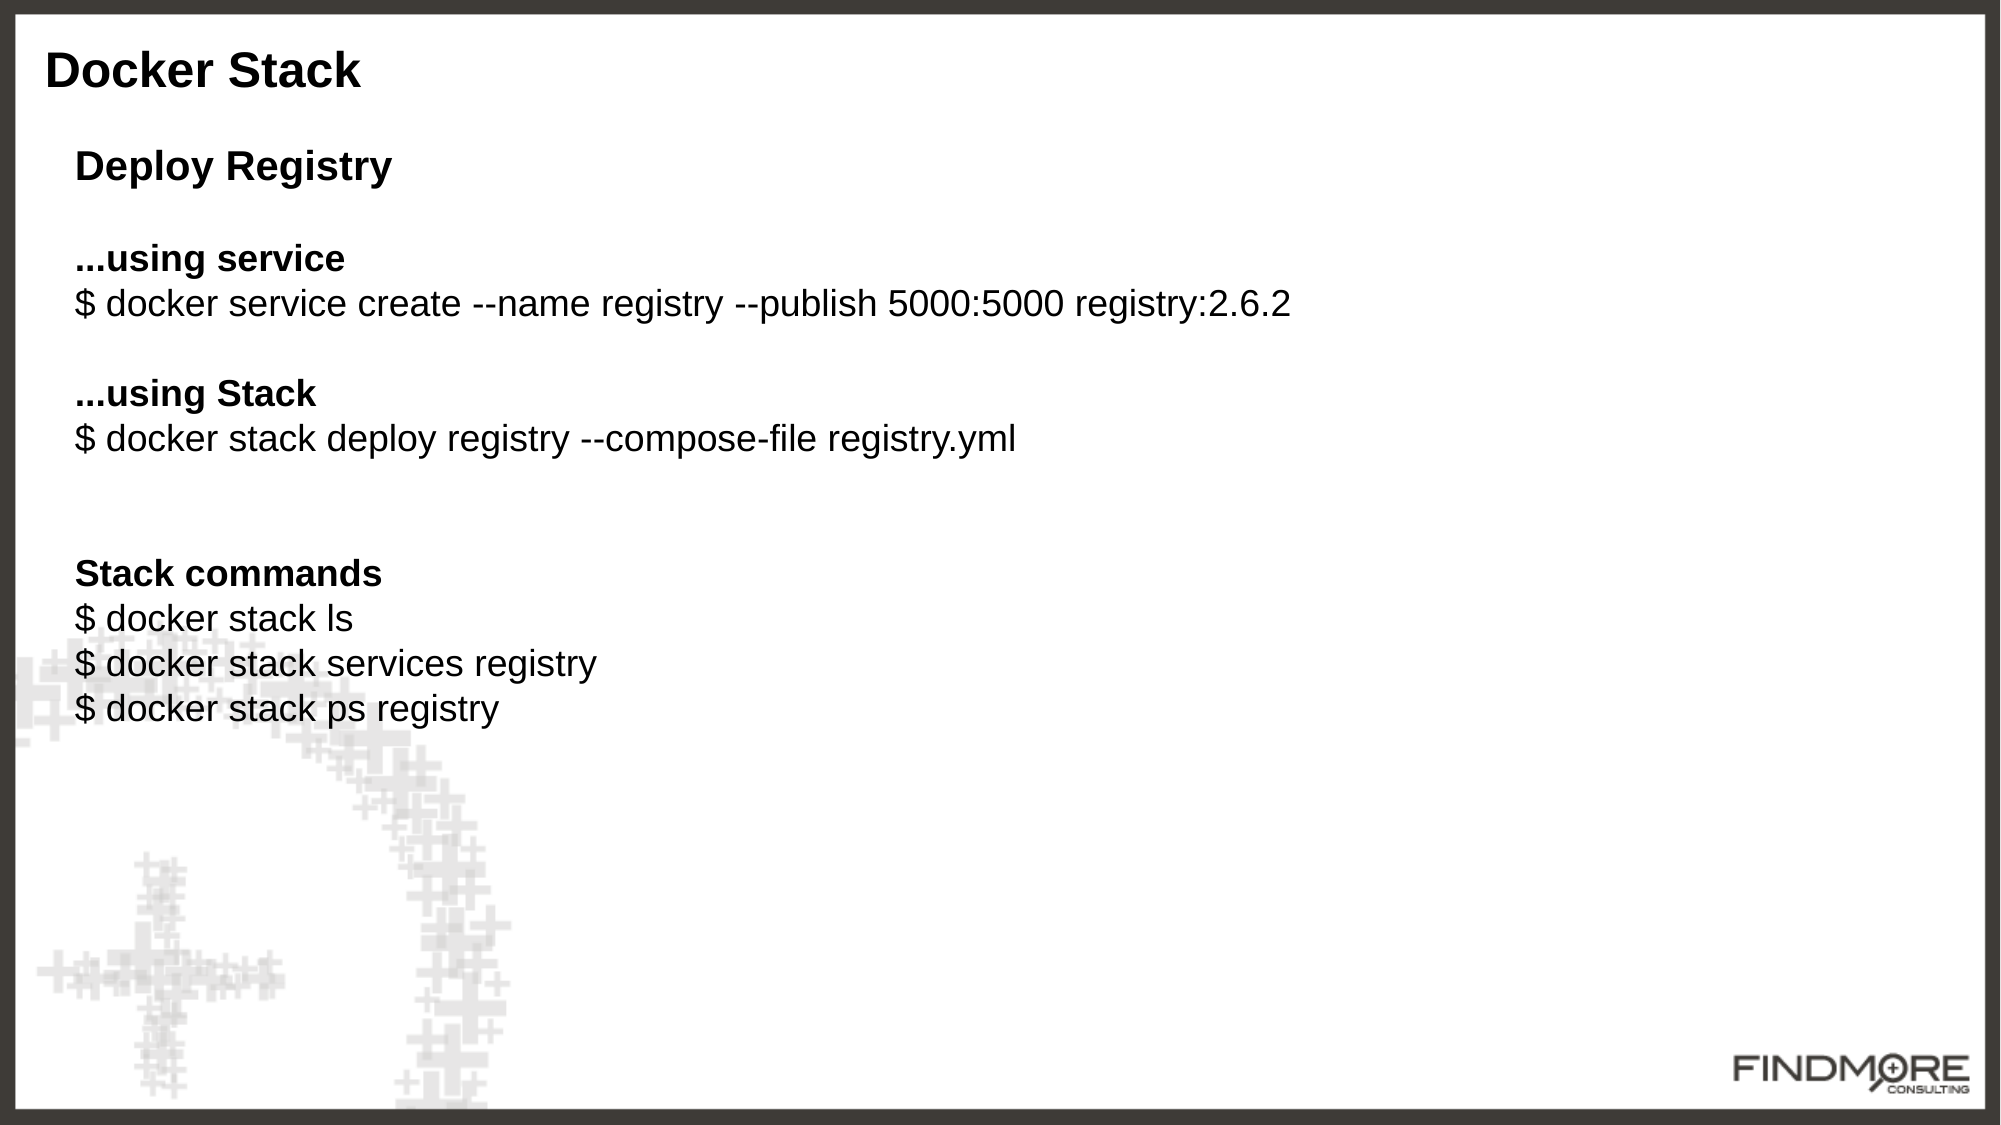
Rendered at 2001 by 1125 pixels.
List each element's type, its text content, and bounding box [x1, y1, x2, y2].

text_box Docker Stack [29, 30, 1950, 124]
text_box Deploy Registry ...using service $ docker service create --name registry --publish 5000:5000 registry:2.6.2 ...using Stack $ docker stack deploy registry --compose-file registry.yml Stack commands $ docker stack ls $ docker stack services registry $ docker stack ps registry [59, 123, 1950, 1075]
picture [0, 0, 2001, 1125]
